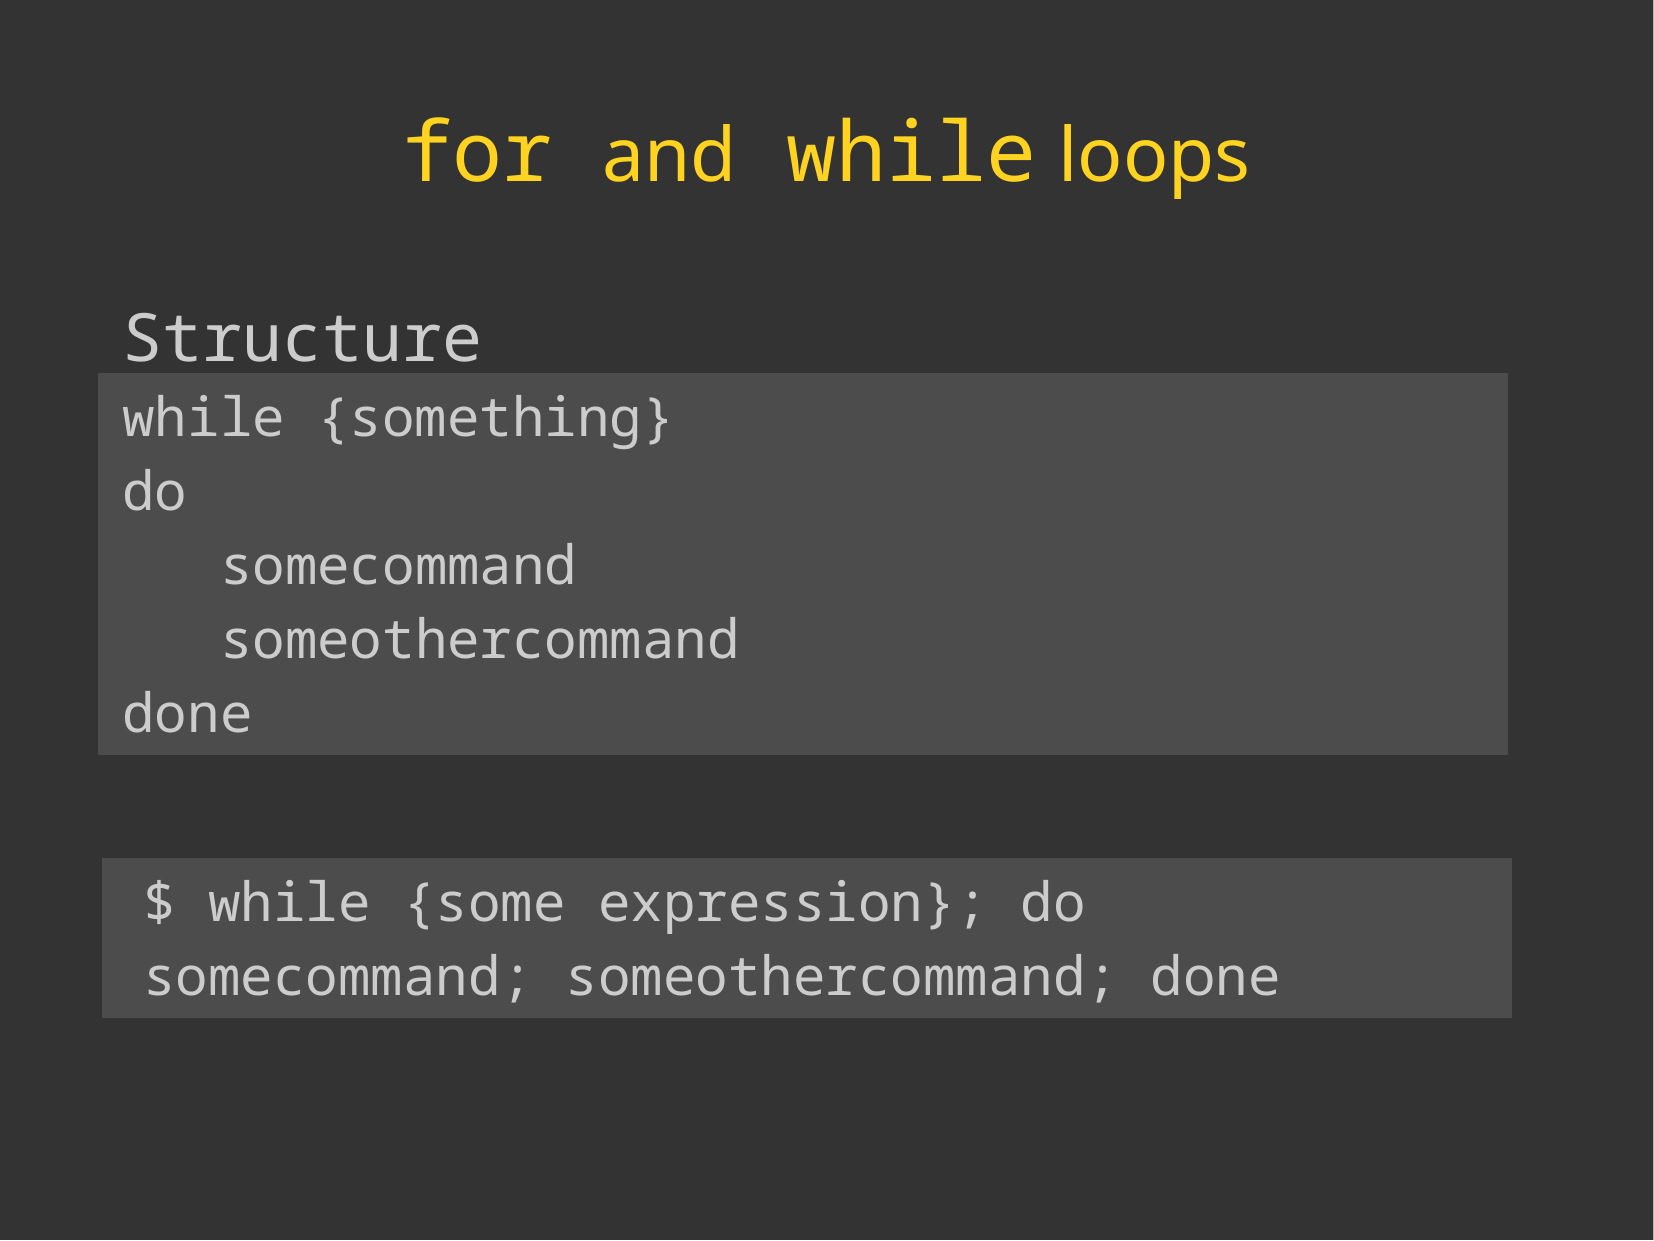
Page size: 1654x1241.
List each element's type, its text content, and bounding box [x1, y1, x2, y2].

table_header $ while {some expression}; do somecommand; someothercommand; done [102, 858, 1512, 1018]
title for and while loops [82, 45, 1571, 253]
list Structure One-liner, with semi-colons: [82, 290, 1538, 1010]
table_header while {something} do somecommand someothercommand done [98, 373, 1508, 755]
